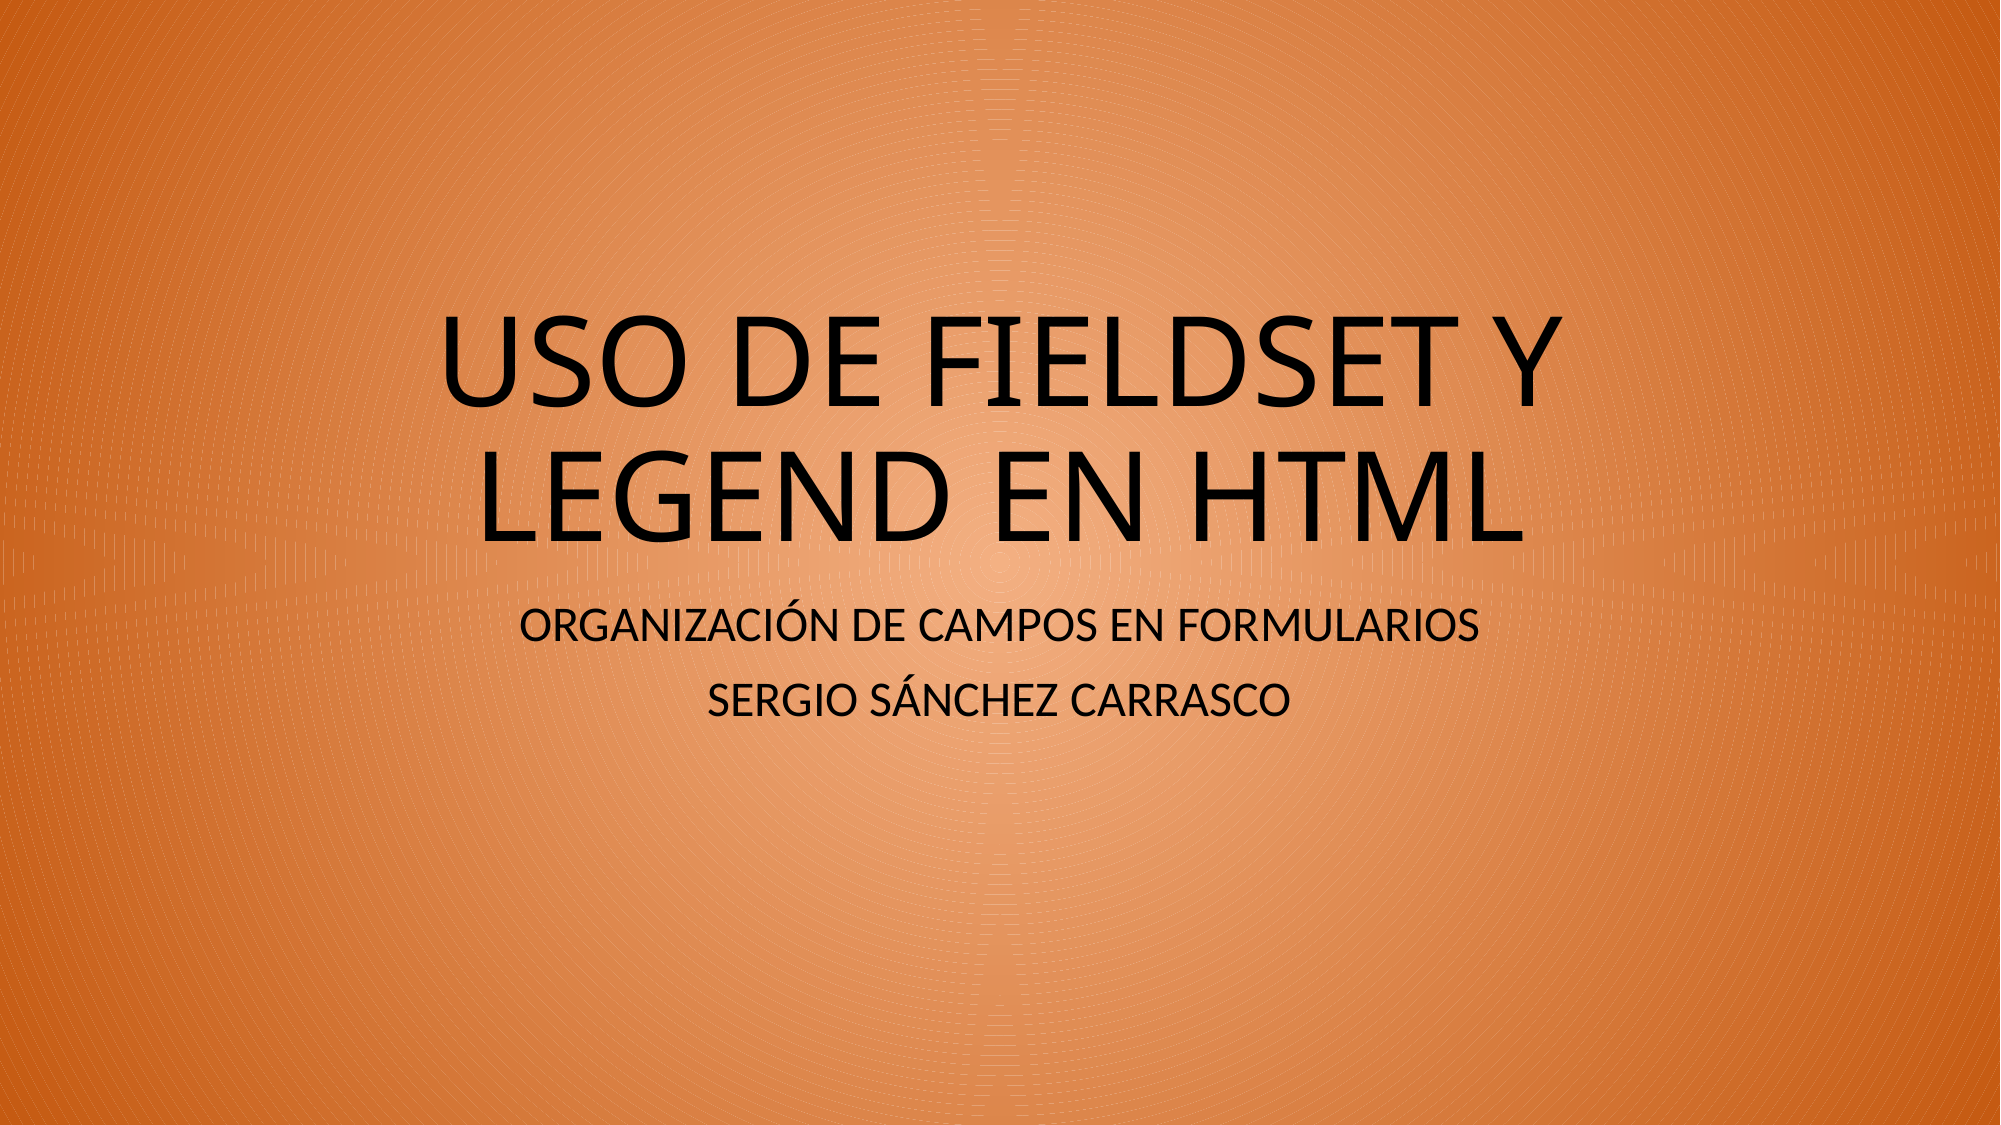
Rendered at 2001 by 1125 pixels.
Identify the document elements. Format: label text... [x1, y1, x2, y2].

title USO DE FIELDSET Y LEGEND EN HTML [249, 184, 1750, 576]
subtitle ORGANIZACIÓN DE CAMPOS EN FORMULARIOS SERGIO SÁNCHEZ CARRASCO [249, 590, 1750, 863]
